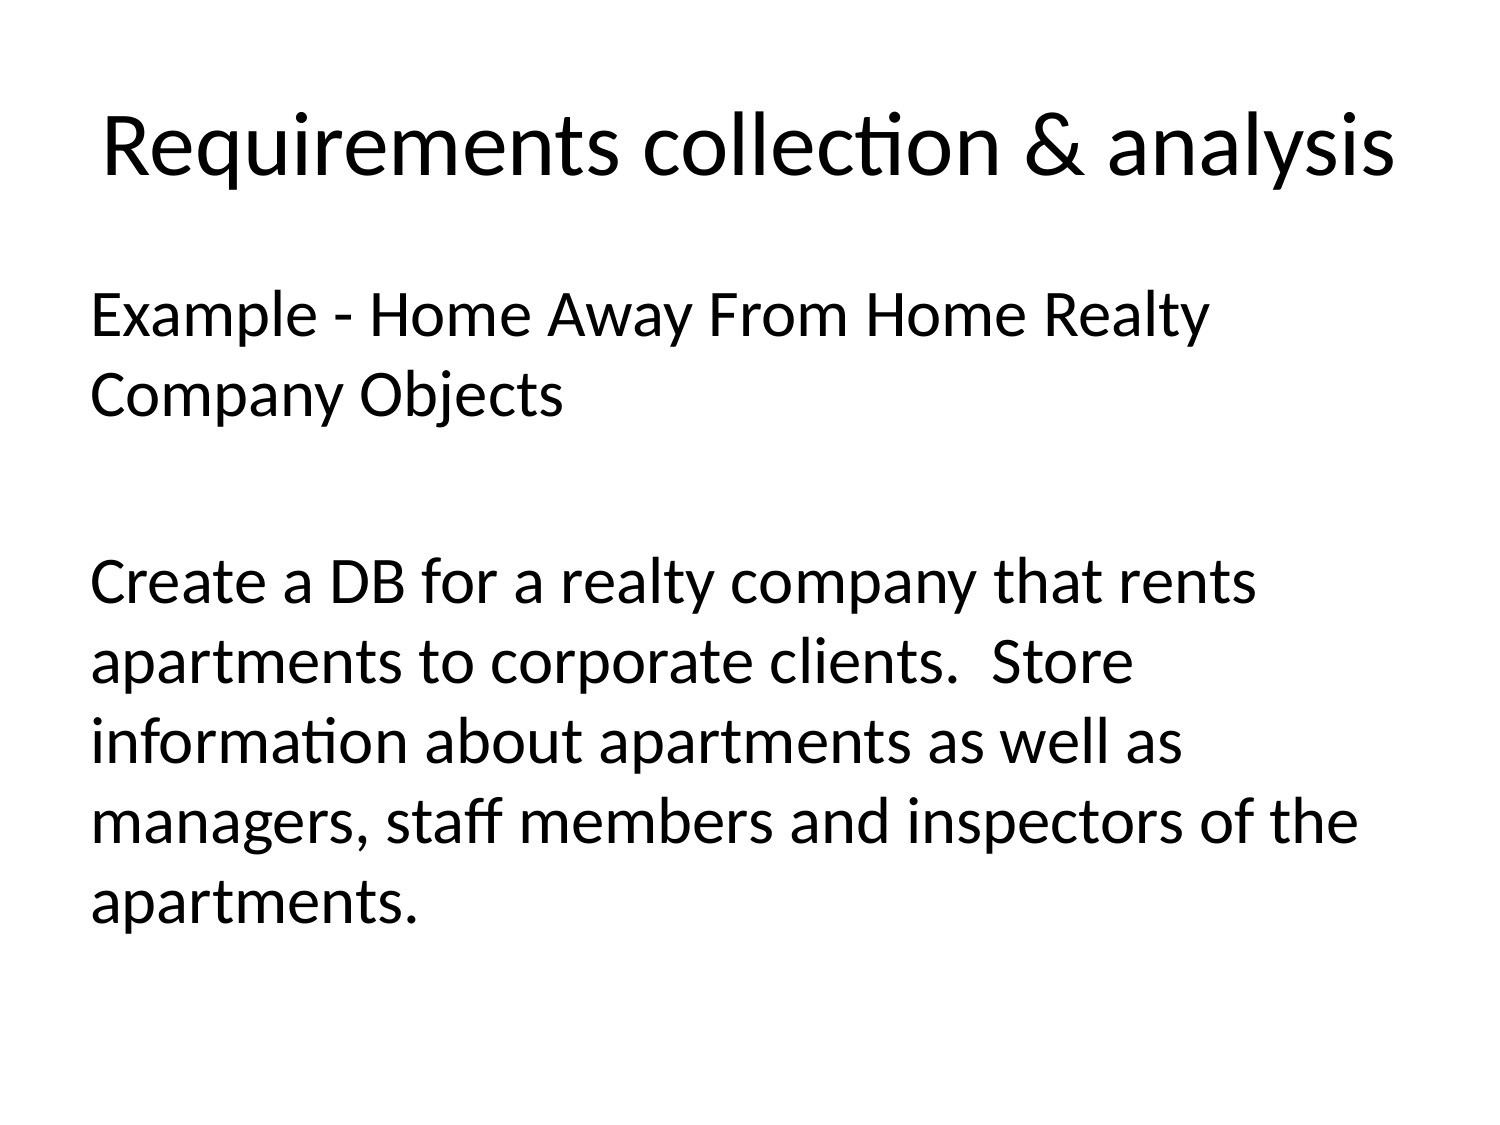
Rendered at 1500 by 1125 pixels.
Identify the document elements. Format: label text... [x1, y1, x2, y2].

list Example - Home Away From Home Realty Company Objects Create a DB for a realty company that rents apartments to corporate clients. Store information about apartments as well as managers, staff members and inspectors of the apartments. [75, 262, 1425, 1005]
title Requirements collection & analysis [75, 45, 1425, 233]
